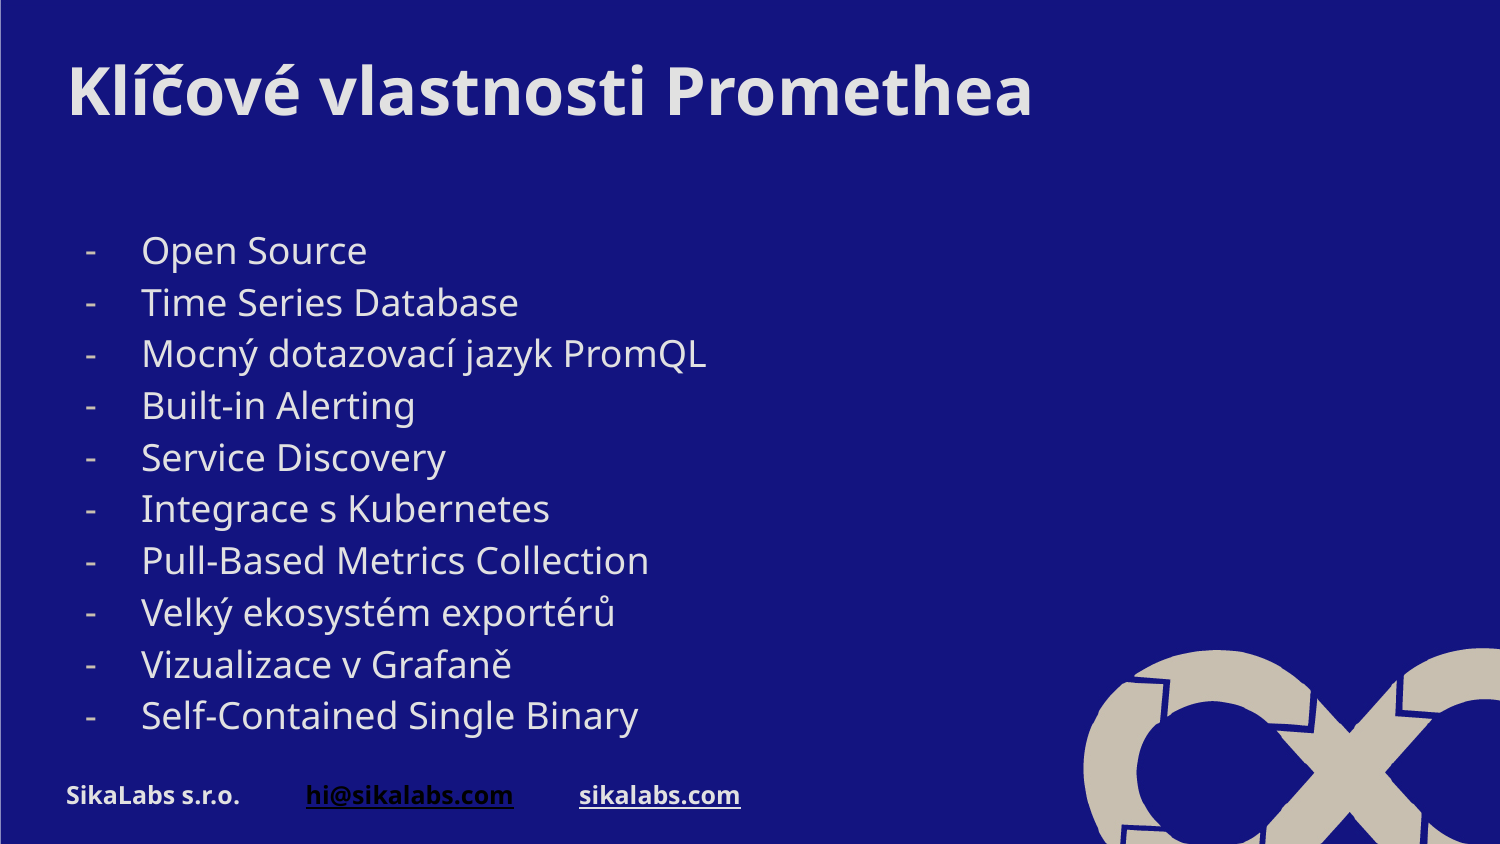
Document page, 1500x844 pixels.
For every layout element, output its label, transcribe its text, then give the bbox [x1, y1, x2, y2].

title Klíčové vlastnosti Promethea [51, 33, 1449, 128]
picture [0, 0, 1500, 844]
list Open Source Time Series Database Mocný dotazovací jazyk PromQL Built-in Alerting Service Discovery Integrace s Kubernetes Pull-Based Metrics Collection Velký ekosystém exportérů Vizualizace v Grafaně Self-Contained Single Binary [51, 205, 1449, 688]
